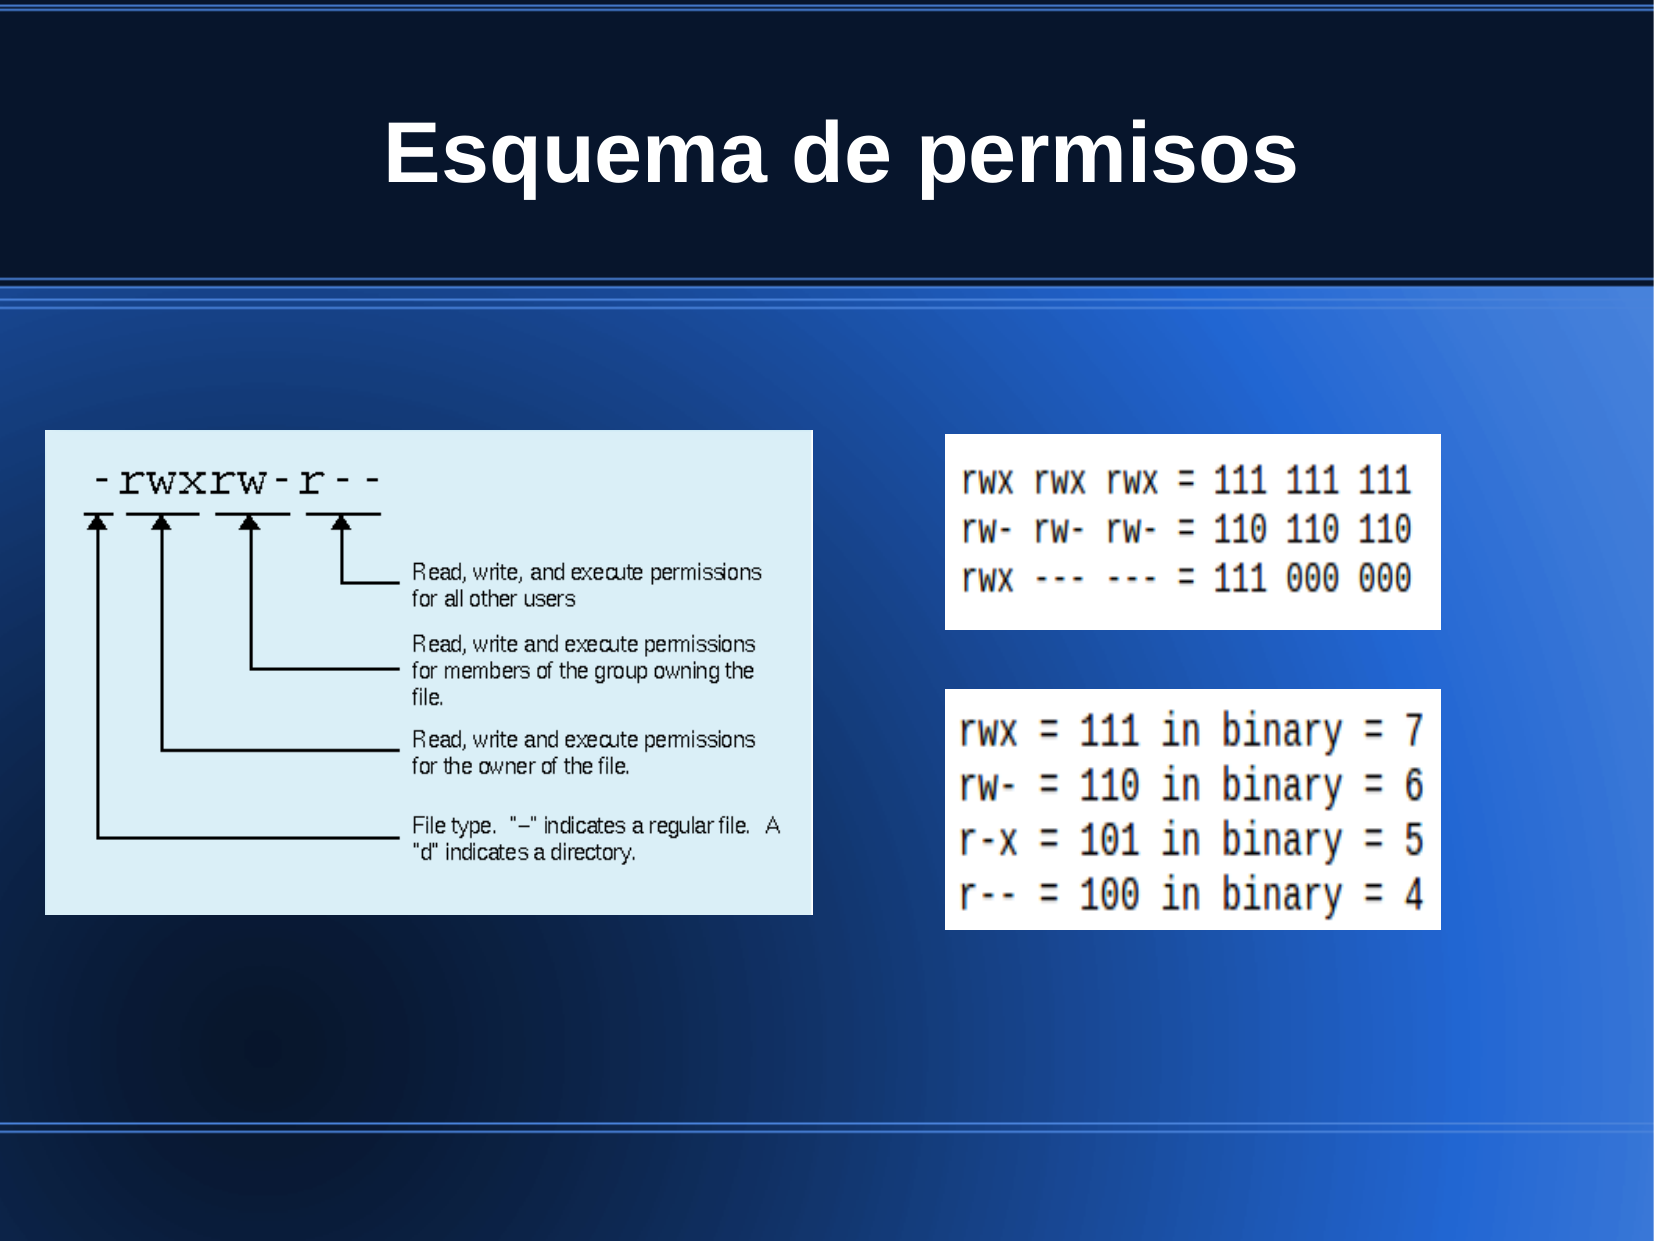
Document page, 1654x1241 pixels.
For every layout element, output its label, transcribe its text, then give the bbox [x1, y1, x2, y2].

picture [0, 0, 1654, 1241]
title Esquema de permisos [82, 49, 1571, 257]
